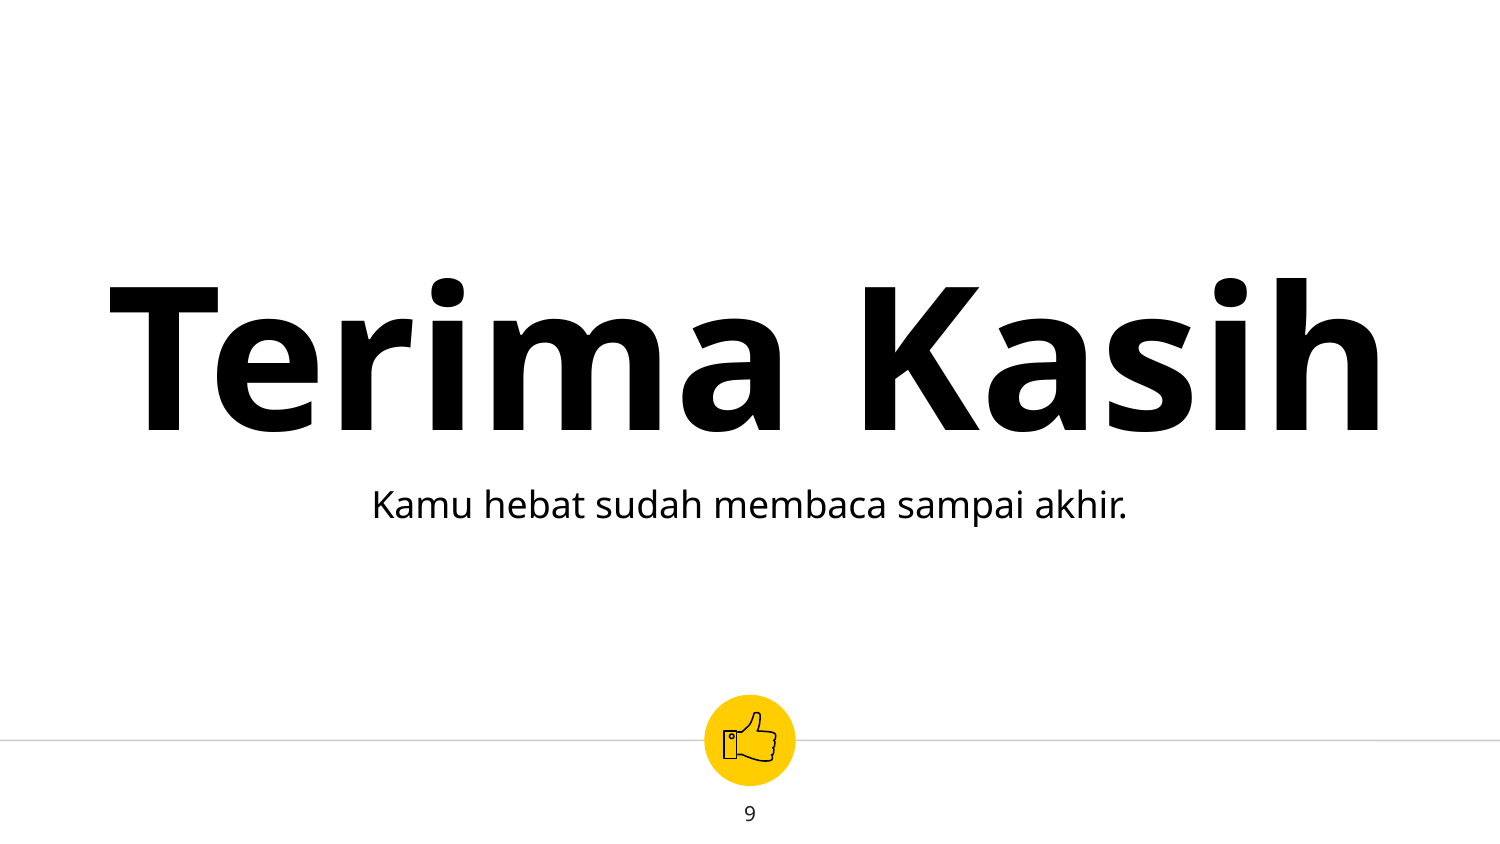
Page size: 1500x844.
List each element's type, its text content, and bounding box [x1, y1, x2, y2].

title Terima Kasih [88, 255, 1412, 446]
slide_number 1 [705, 786, 795, 844]
subtitle Kamu hebat sudah membaca sampai akhir. [112, 465, 1388, 595]
